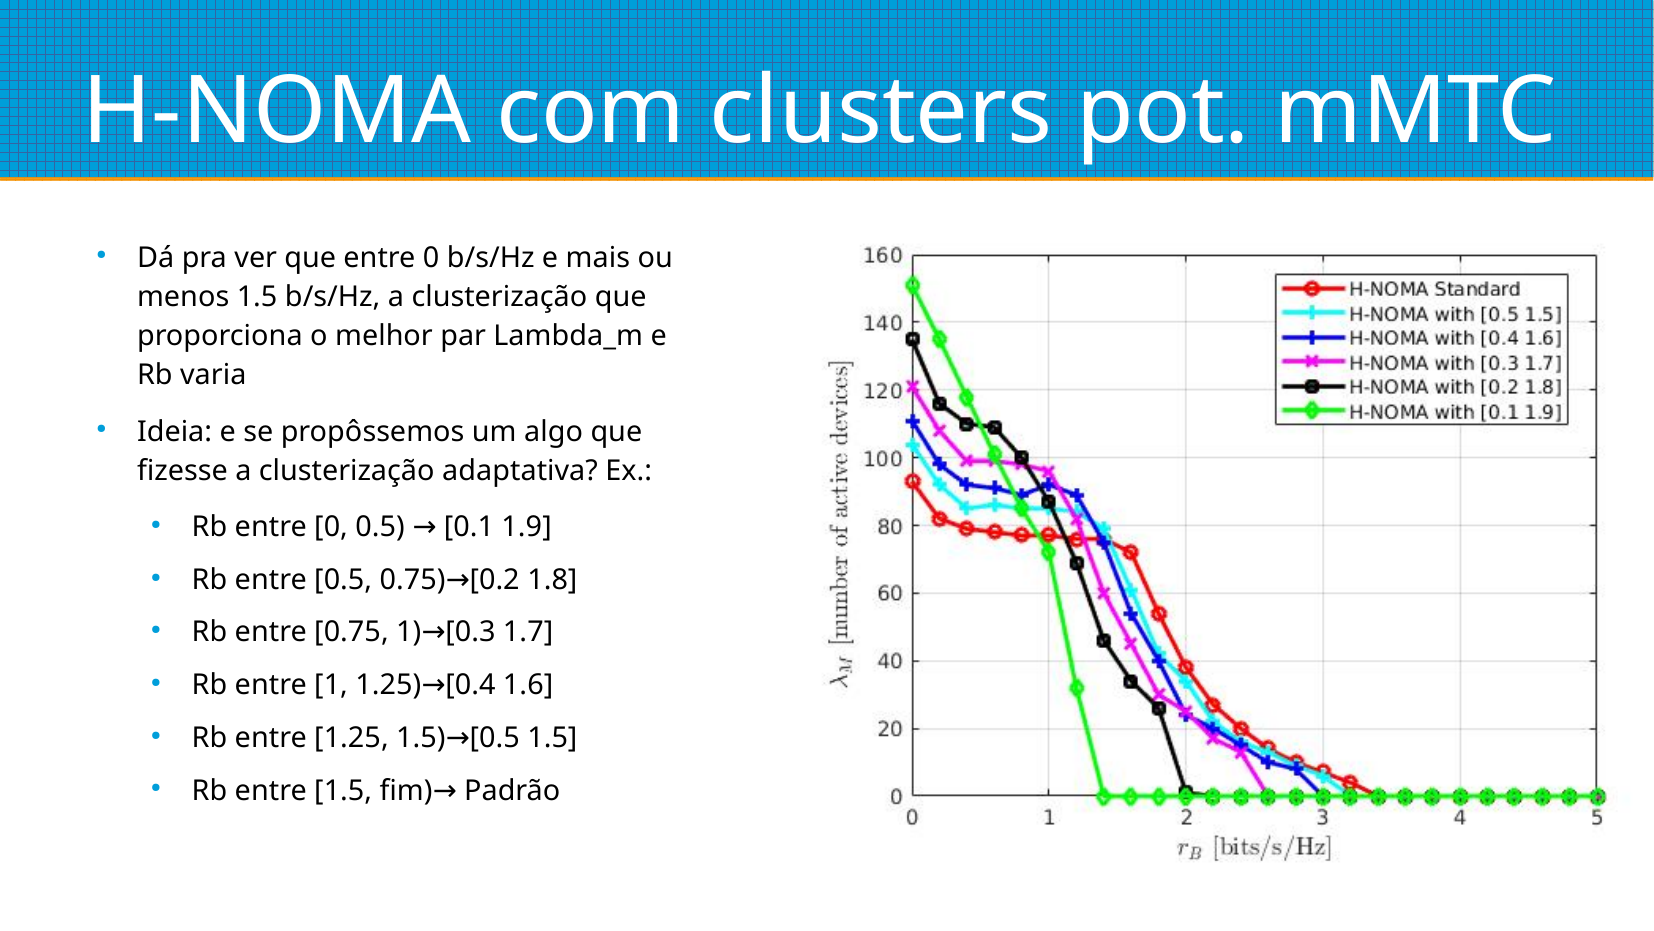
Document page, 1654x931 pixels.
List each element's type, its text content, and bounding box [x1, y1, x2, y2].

list Dá pra ver que entre 0 b/s/Hz e mais ou menos 1.5 b/s/Hz, a clusterização que proporciona o melhor par Lambda_m e Rb varia Ideia: e se propôssemos um algo que fizesse a clusterização adaptativa? Ex.: Rb entre [0, 0.5) → [0.1 1.9] Rb entre [0.5, 0.75)→[0.2 1.8] Rb entre [0.75, 1)→[0.3 1.7] Rb entre [1, 1.25)→[0.4 1.6] Rb entre [1.25, 1.5)→[0.5 1.5] Rb entre [1.5, fim)→ Padrão [82, 236, 709, 811]
picture [797, 206, 1654, 870]
title H-NOMA com clusters pot. mMTC [82, 14, 1571, 171]
